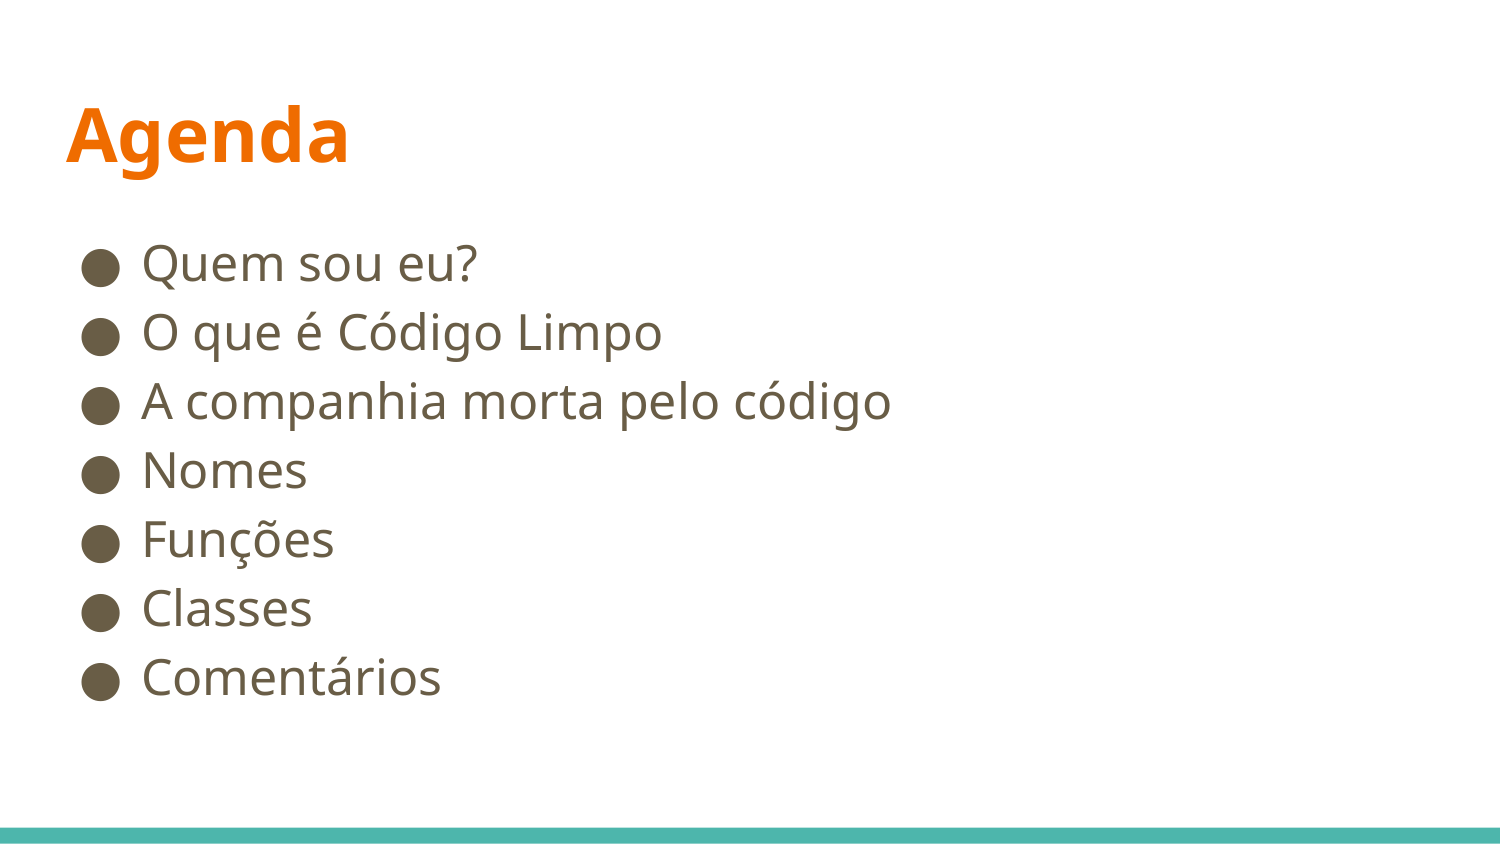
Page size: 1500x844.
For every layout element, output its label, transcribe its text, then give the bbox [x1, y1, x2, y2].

title Agenda [51, 72, 1449, 189]
list Quem sou eu? O que é Código Limpo A companhia morta pelo código Nomes Funções Classes Comentários [51, 207, 1449, 750]
